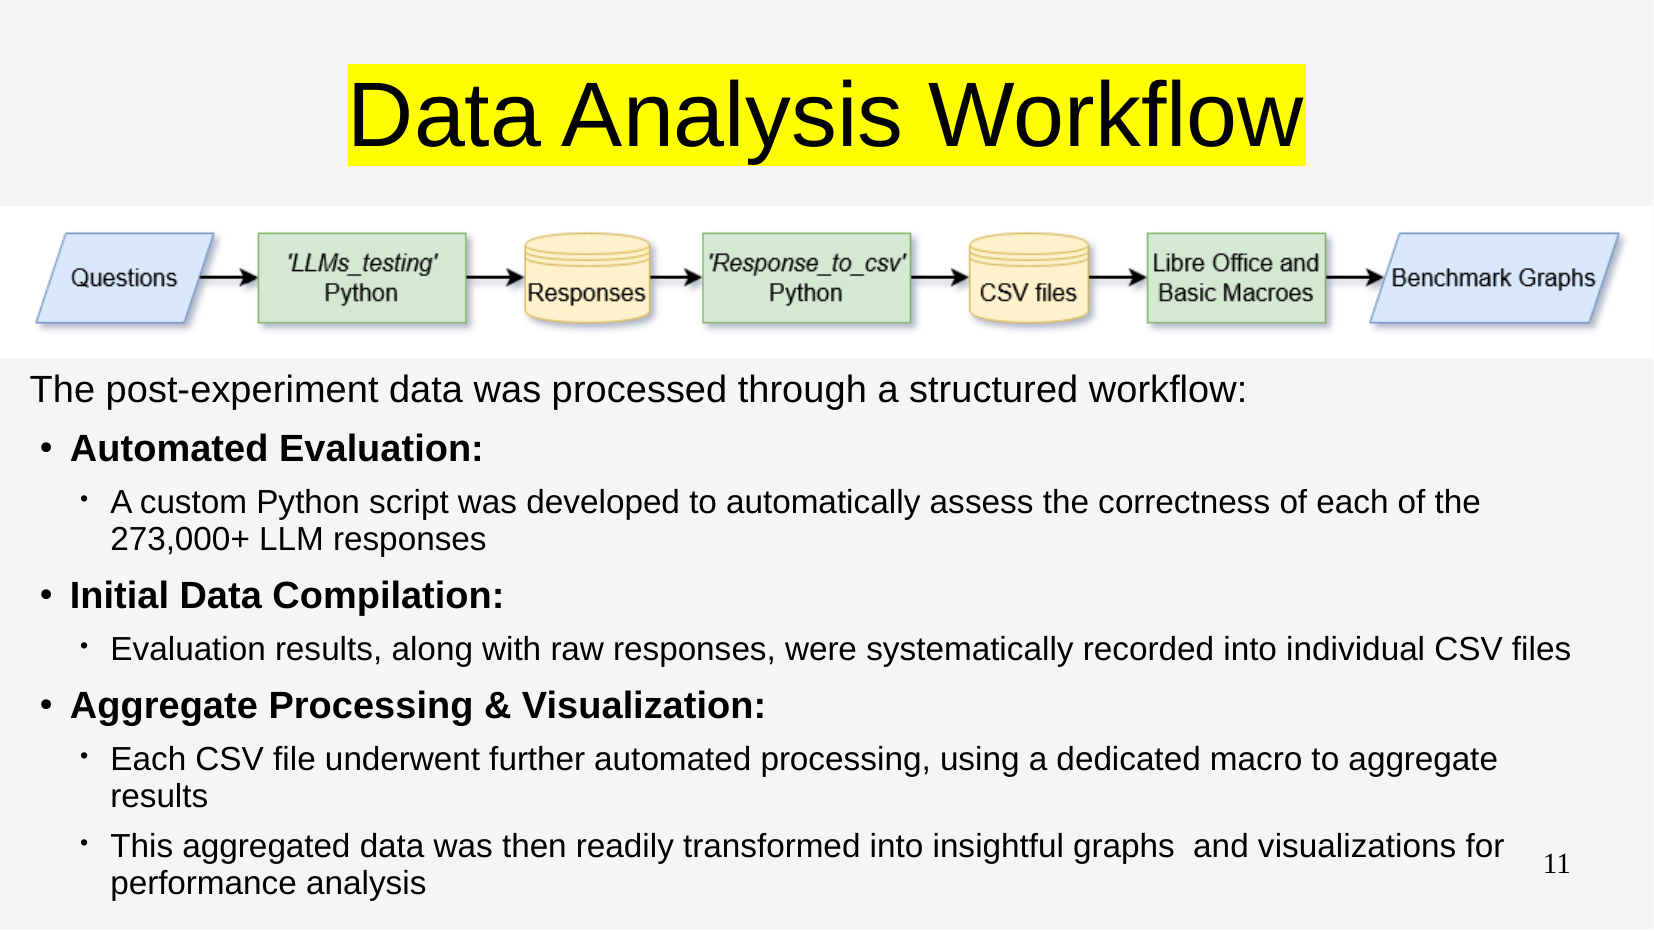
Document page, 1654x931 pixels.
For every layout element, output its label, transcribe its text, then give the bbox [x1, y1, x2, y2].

picture [0, 206, 1654, 358]
title Data Analysis Workflow [82, 37, 1571, 193]
list The post-experiment data was processed through a structured workflow: Automated Evaluation: A custom Python script was developed to automatically assess the correctness of each of the 273,000+ LLM responses Initial Data Compilation: Evaluation results, along with raw responses, were systematically recorded into individual CSV files Aggregate Processing & Visualization: Each CSV file underwent further automated processing, using a dedicated macro to aggregate results This aggregated data was then readily transformed into insightful graphs and visualizations for performance analysis [29, 358, 1595, 916]
